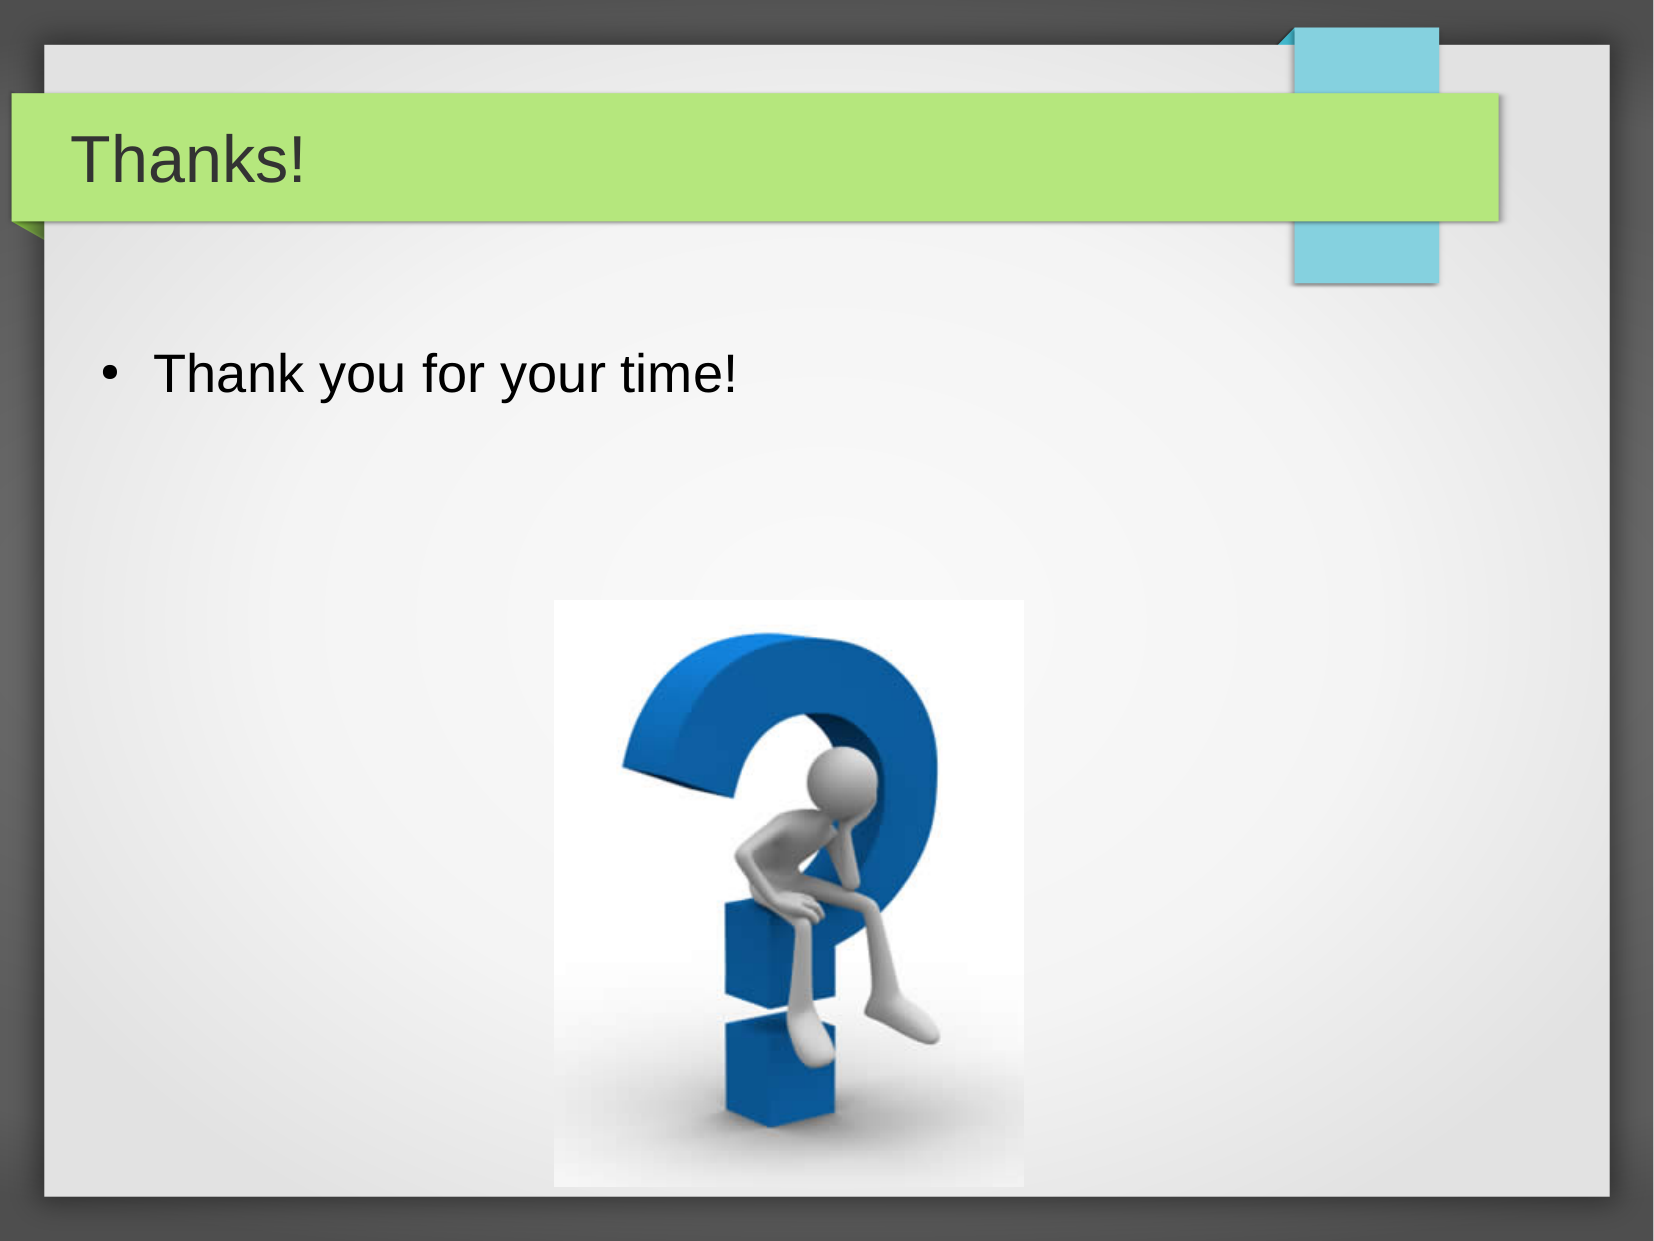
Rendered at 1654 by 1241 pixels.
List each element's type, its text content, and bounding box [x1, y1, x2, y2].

title Thanks! [70, 106, 1229, 213]
picture [0, 0, 1654, 1241]
list Thank you for your time! [82, 343, 1538, 1063]
